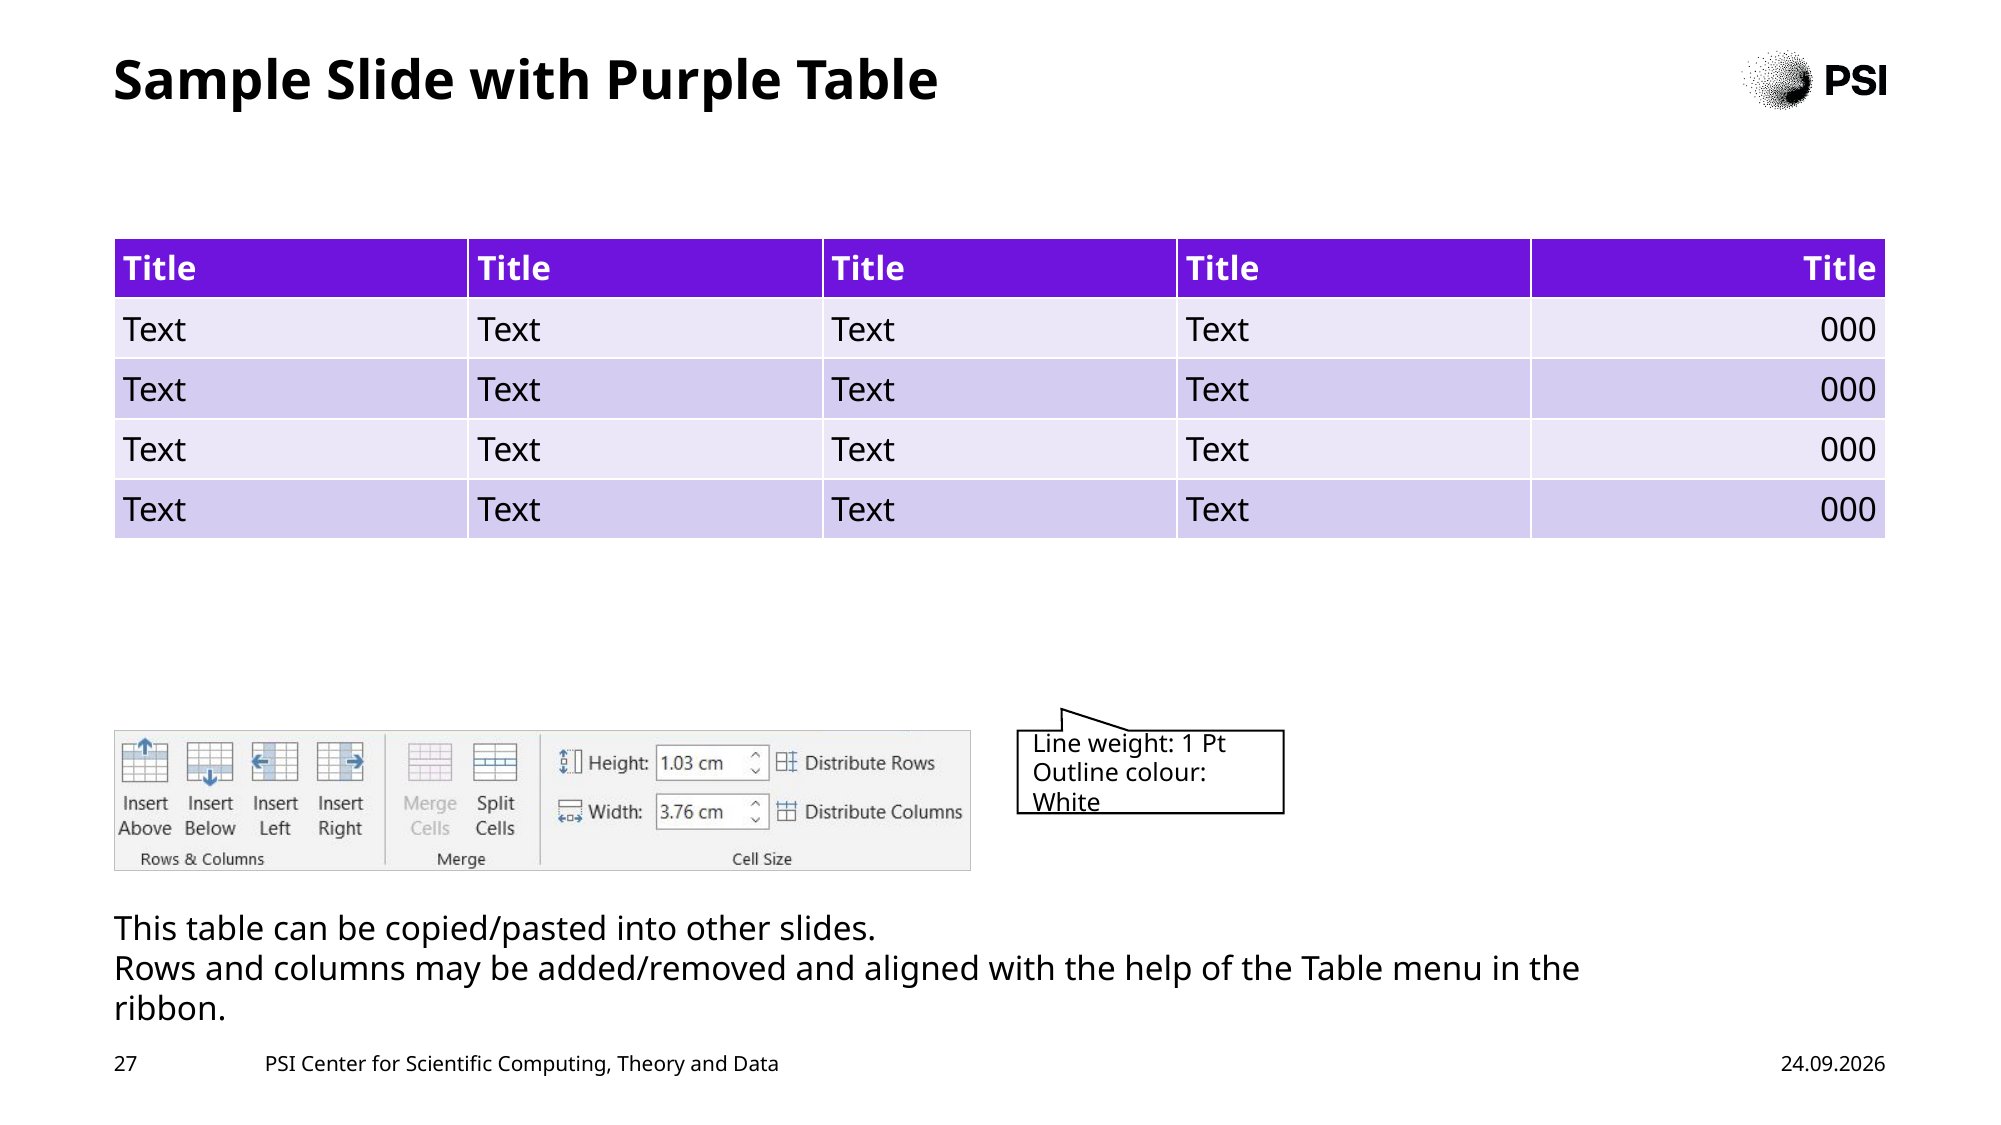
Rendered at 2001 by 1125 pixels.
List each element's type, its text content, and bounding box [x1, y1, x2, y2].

title Sample Slide with Purple Table [114, 45, 1585, 179]
text_box This table can be copied/pasted into other slides. Rows and columns may be added/removed and aligned with the help of the Table menu in the ribbon. [113, 906, 1585, 1027]
table_cell Text [1178, 299, 1530, 357]
table_cell Text [115, 299, 467, 357]
table_cell Text [469, 359, 822, 418]
table_cell Text [1178, 420, 1530, 478]
table_cell Text [115, 359, 467, 418]
table_cell Text [824, 480, 1176, 538]
table_cell Text [824, 359, 1176, 418]
table_header Title [1178, 239, 1530, 297]
table_header Title [469, 239, 822, 297]
table_header Title [115, 239, 467, 297]
table_cell Text [1178, 480, 1530, 538]
table_cell Text [824, 299, 1176, 357]
table_cell Text [824, 420, 1176, 478]
table_cell Text [469, 420, 822, 478]
table_cell Text [115, 480, 467, 538]
table_cell Text [469, 480, 822, 538]
table_cell Text [1178, 359, 1530, 418]
table_cell 000 [1532, 420, 1885, 478]
table_cell 000 [1532, 359, 1885, 418]
table_header Title [1532, 239, 1885, 297]
table_cell 000 [1532, 299, 1885, 357]
text_box Line weight: 1 Pt Outline colour: White [1017, 709, 1284, 814]
table_cell Text [115, 420, 467, 478]
table_header Title [824, 239, 1176, 297]
table_cell Text [469, 299, 822, 357]
picture [114, 730, 971, 871]
table_cell 000 [1532, 480, 1885, 538]
